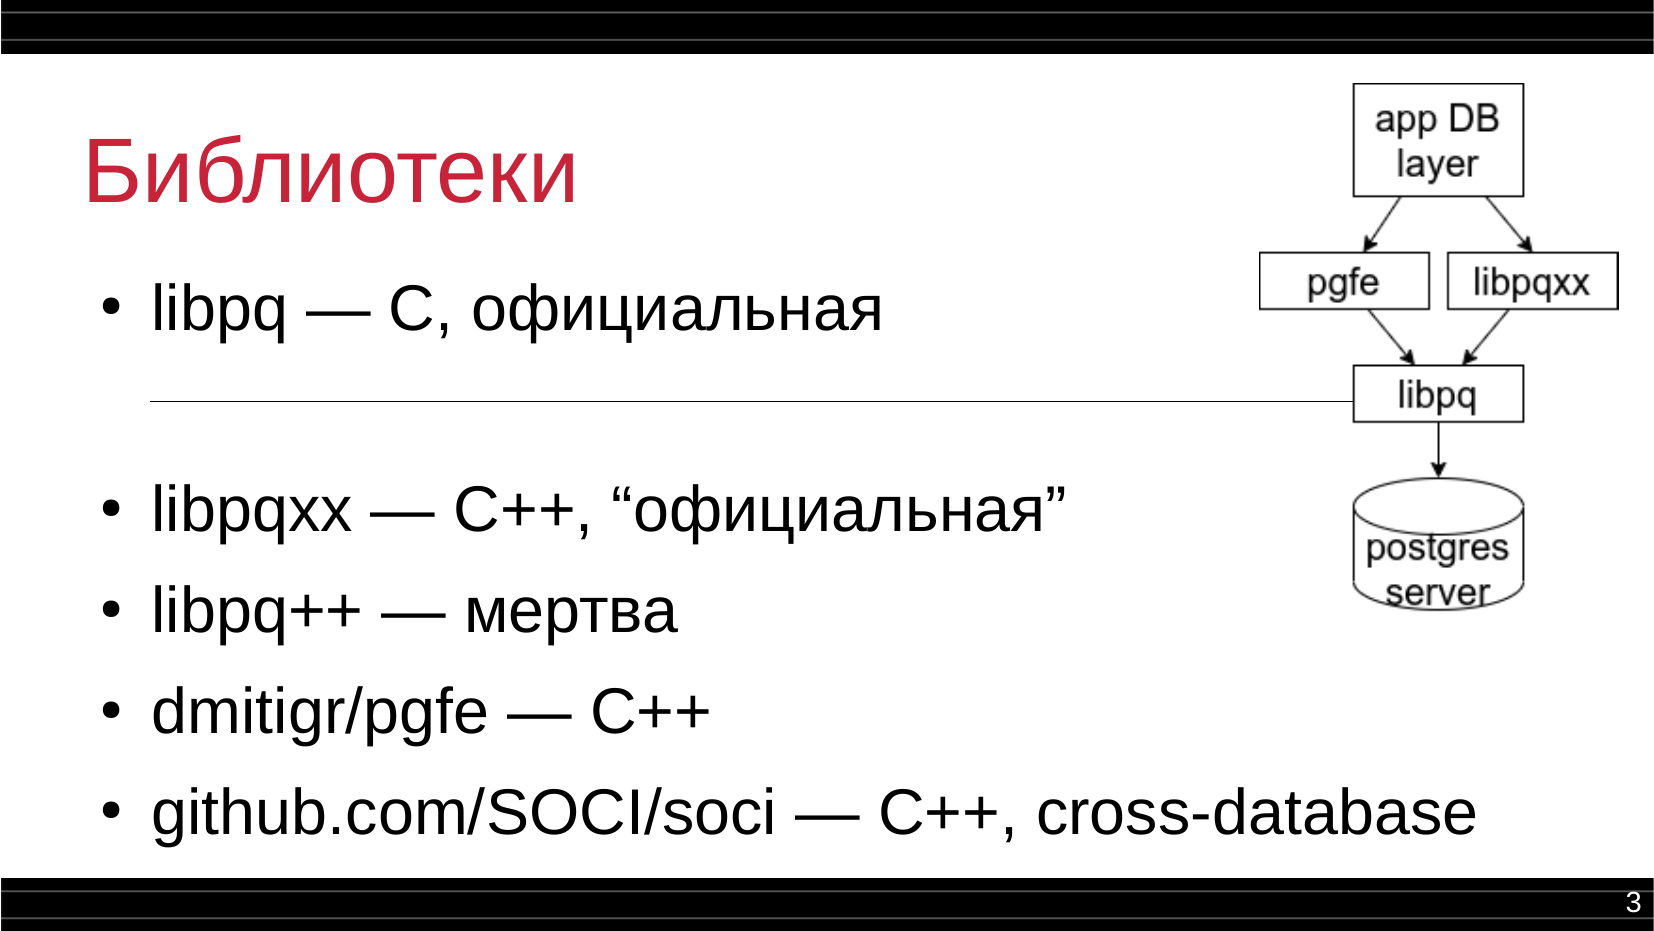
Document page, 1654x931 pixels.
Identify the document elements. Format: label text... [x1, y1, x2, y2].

title Библиотеки [82, 92, 1259, 249]
list libpq — C, официальная libpqxx — C++, “официальная” libpq++ — мертва dmitigr/pgfe — C++ github.com/SOCI/soci — C++, cross-database [82, 271, 1571, 851]
picture [1259, 83, 1619, 616]
picture [1, 878, 1654, 931]
picture [1, 0, 1654, 54]
